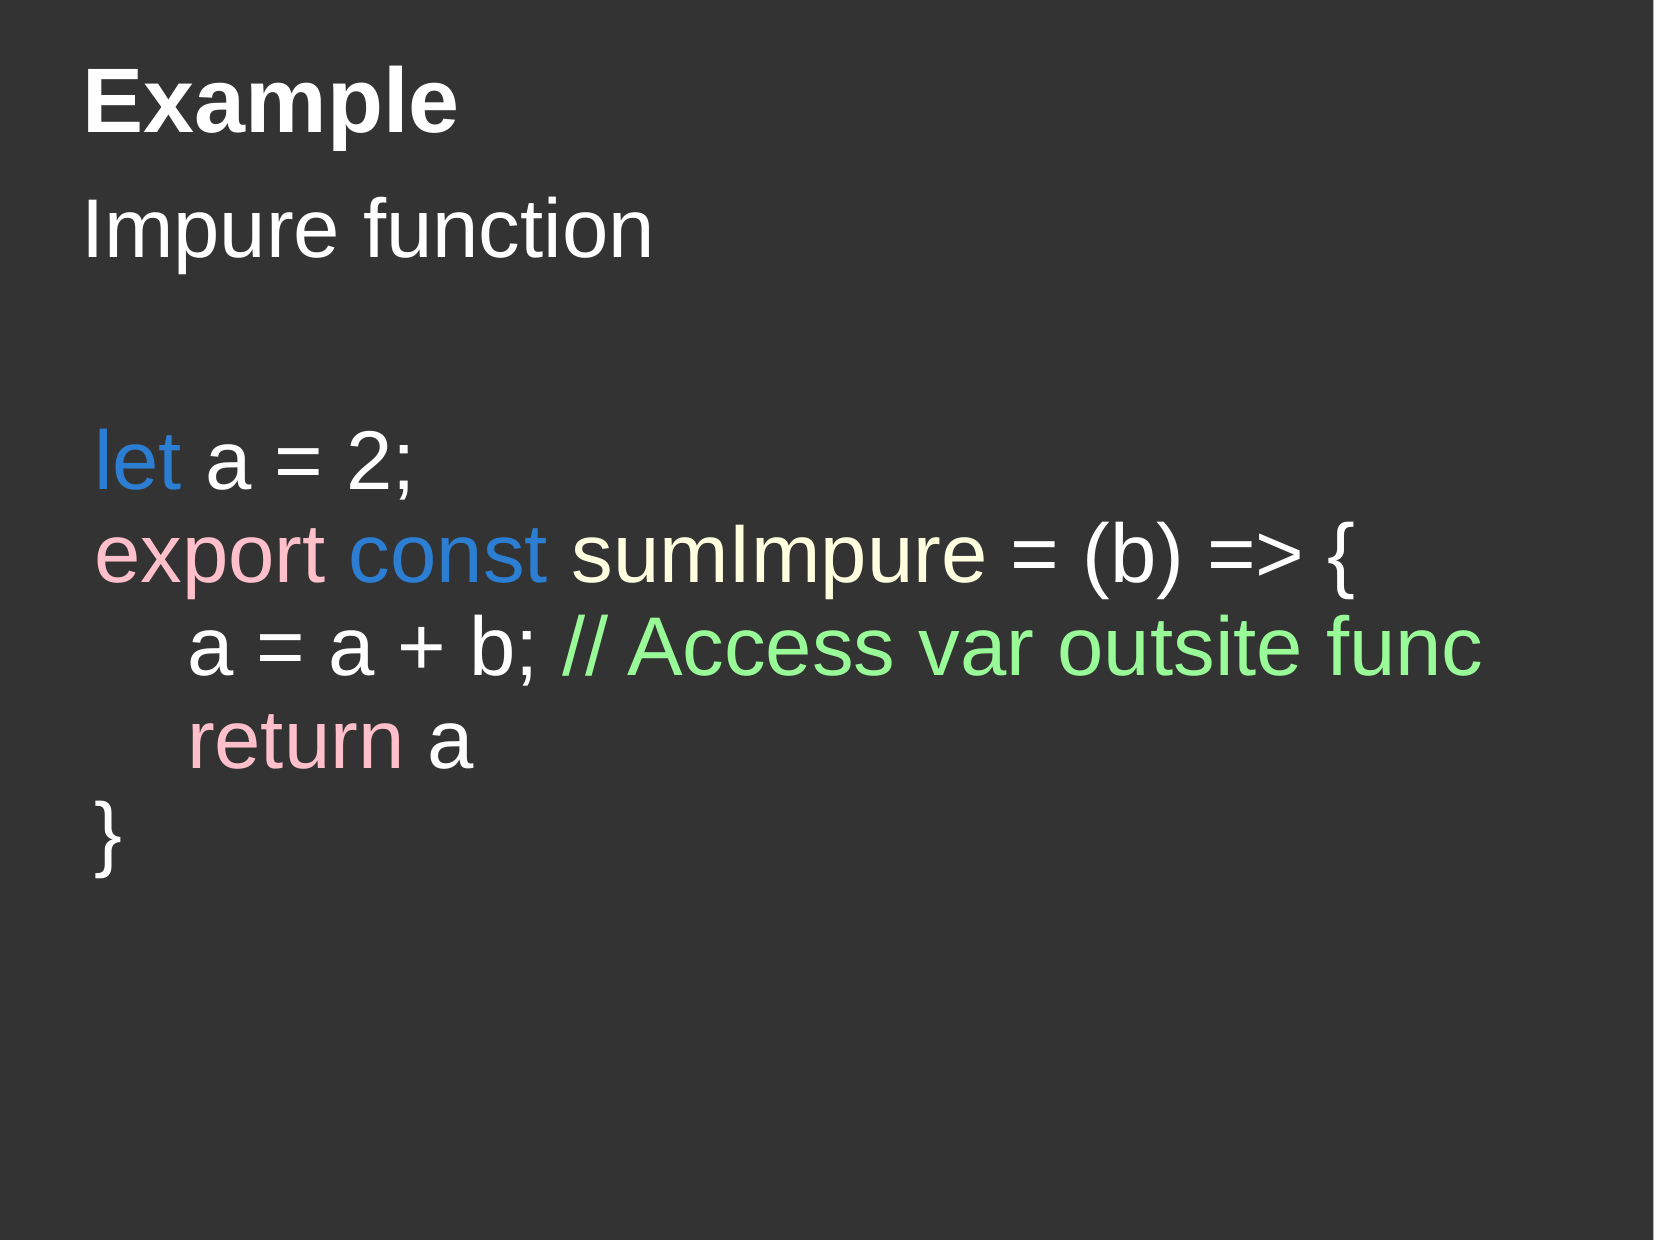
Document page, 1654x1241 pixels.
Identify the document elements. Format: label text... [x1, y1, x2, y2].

text_box let a = 2; export const sumImpure = (b) => { a = a + b; // Access var outsite func return a } [79, 406, 1621, 1073]
title Example [82, 49, 1571, 257]
title Impure function [81, 182, 1570, 390]
